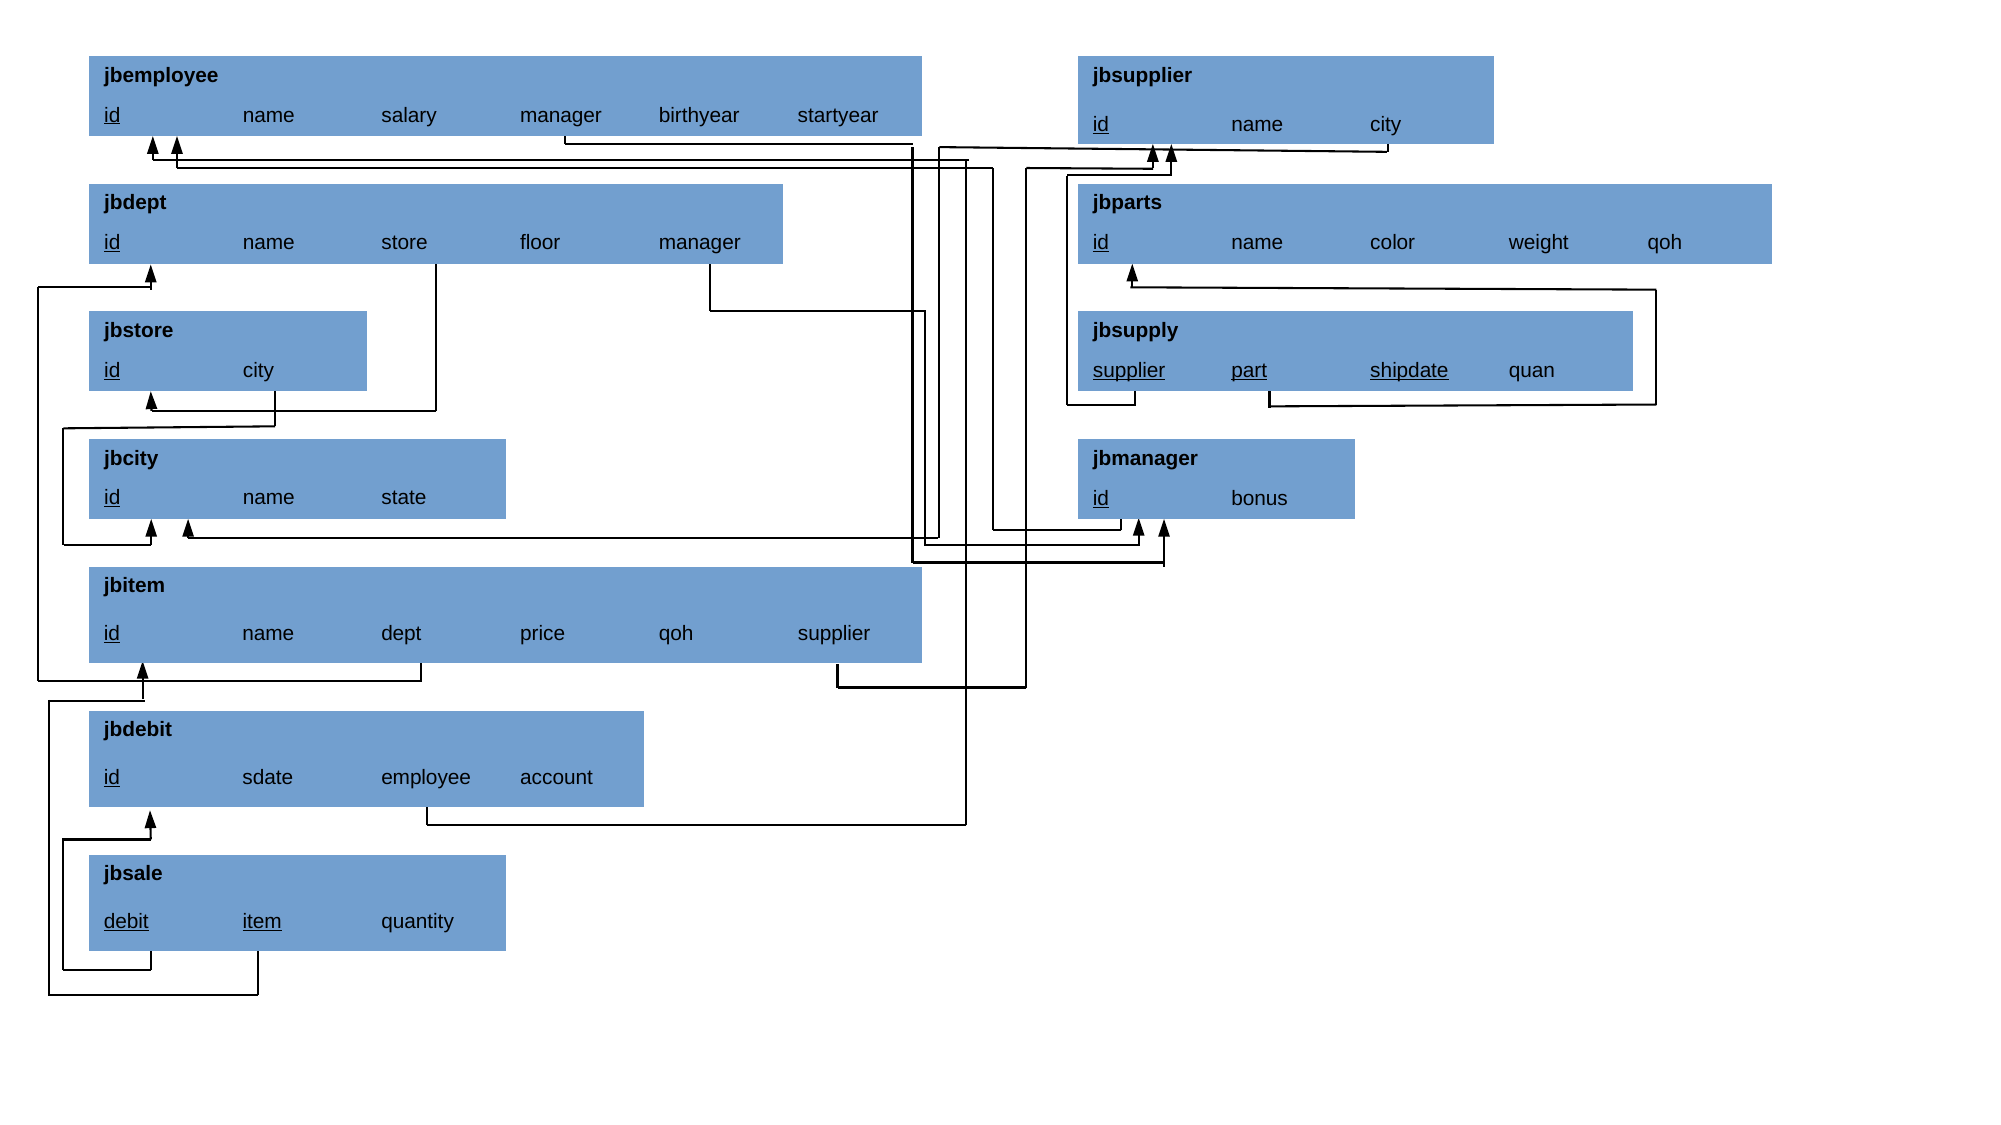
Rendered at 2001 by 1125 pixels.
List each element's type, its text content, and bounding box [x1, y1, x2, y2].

table_cell quantity [367, 903, 506, 951]
table_cell shipdate [1355, 351, 1494, 391]
table_header jbdept [89, 184, 783, 224]
table_cell name [228, 479, 367, 519]
table_cell id [1078, 479, 1217, 519]
table_header jbstore [89, 311, 367, 351]
table_header jbsupply [1078, 311, 1633, 351]
table_cell id [1078, 224, 1217, 264]
table_cell supplier [1078, 351, 1217, 391]
table_cell salary [367, 96, 506, 136]
table_cell manager [644, 224, 783, 264]
table_cell id [89, 759, 228, 807]
table_cell id [89, 224, 228, 264]
table_header jbdebit [89, 711, 644, 759]
table_cell city [1355, 105, 1494, 144]
table_cell quan [1494, 351, 1633, 391]
table_cell name [228, 96, 367, 136]
table_cell dept [367, 615, 505, 663]
table_cell weight [1494, 224, 1633, 264]
table_cell startyear [783, 96, 922, 136]
table_cell debit [89, 903, 228, 951]
table_cell sdate [228, 759, 367, 807]
table_header jbsale [89, 855, 506, 903]
table_cell item [228, 903, 367, 951]
table_cell qoh [644, 615, 783, 663]
table_cell name [1217, 224, 1355, 264]
table_cell state [367, 479, 506, 519]
table_cell color [1355, 224, 1494, 264]
table_cell id [89, 479, 228, 519]
table_cell name [228, 615, 367, 663]
table_cell name [1217, 105, 1355, 144]
table_cell price [505, 615, 644, 663]
table_header jbcity [89, 439, 506, 479]
table_cell floor [506, 224, 644, 264]
table_cell id [89, 351, 228, 391]
table_cell bonus [1217, 479, 1355, 519]
table_cell city [228, 351, 367, 391]
table_cell id [1078, 105, 1217, 144]
table_cell employee [367, 759, 505, 807]
table_cell account [505, 759, 644, 807]
table_cell store [367, 224, 506, 264]
table_cell manager [506, 96, 644, 136]
table_cell qoh [1633, 224, 1772, 264]
table_header jbemployee [89, 56, 922, 96]
table_cell name [228, 224, 367, 264]
table_header jbmanager [1078, 439, 1355, 479]
table_cell part [1217, 351, 1355, 391]
table_cell supplier [783, 615, 922, 663]
table_header jbsupplier [1078, 56, 1494, 105]
table_cell birthyear [644, 96, 783, 136]
table_cell id [89, 96, 228, 136]
table_cell id [89, 615, 228, 663]
table_header jbparts [1078, 184, 1772, 224]
table_header jbitem [89, 567, 922, 615]
